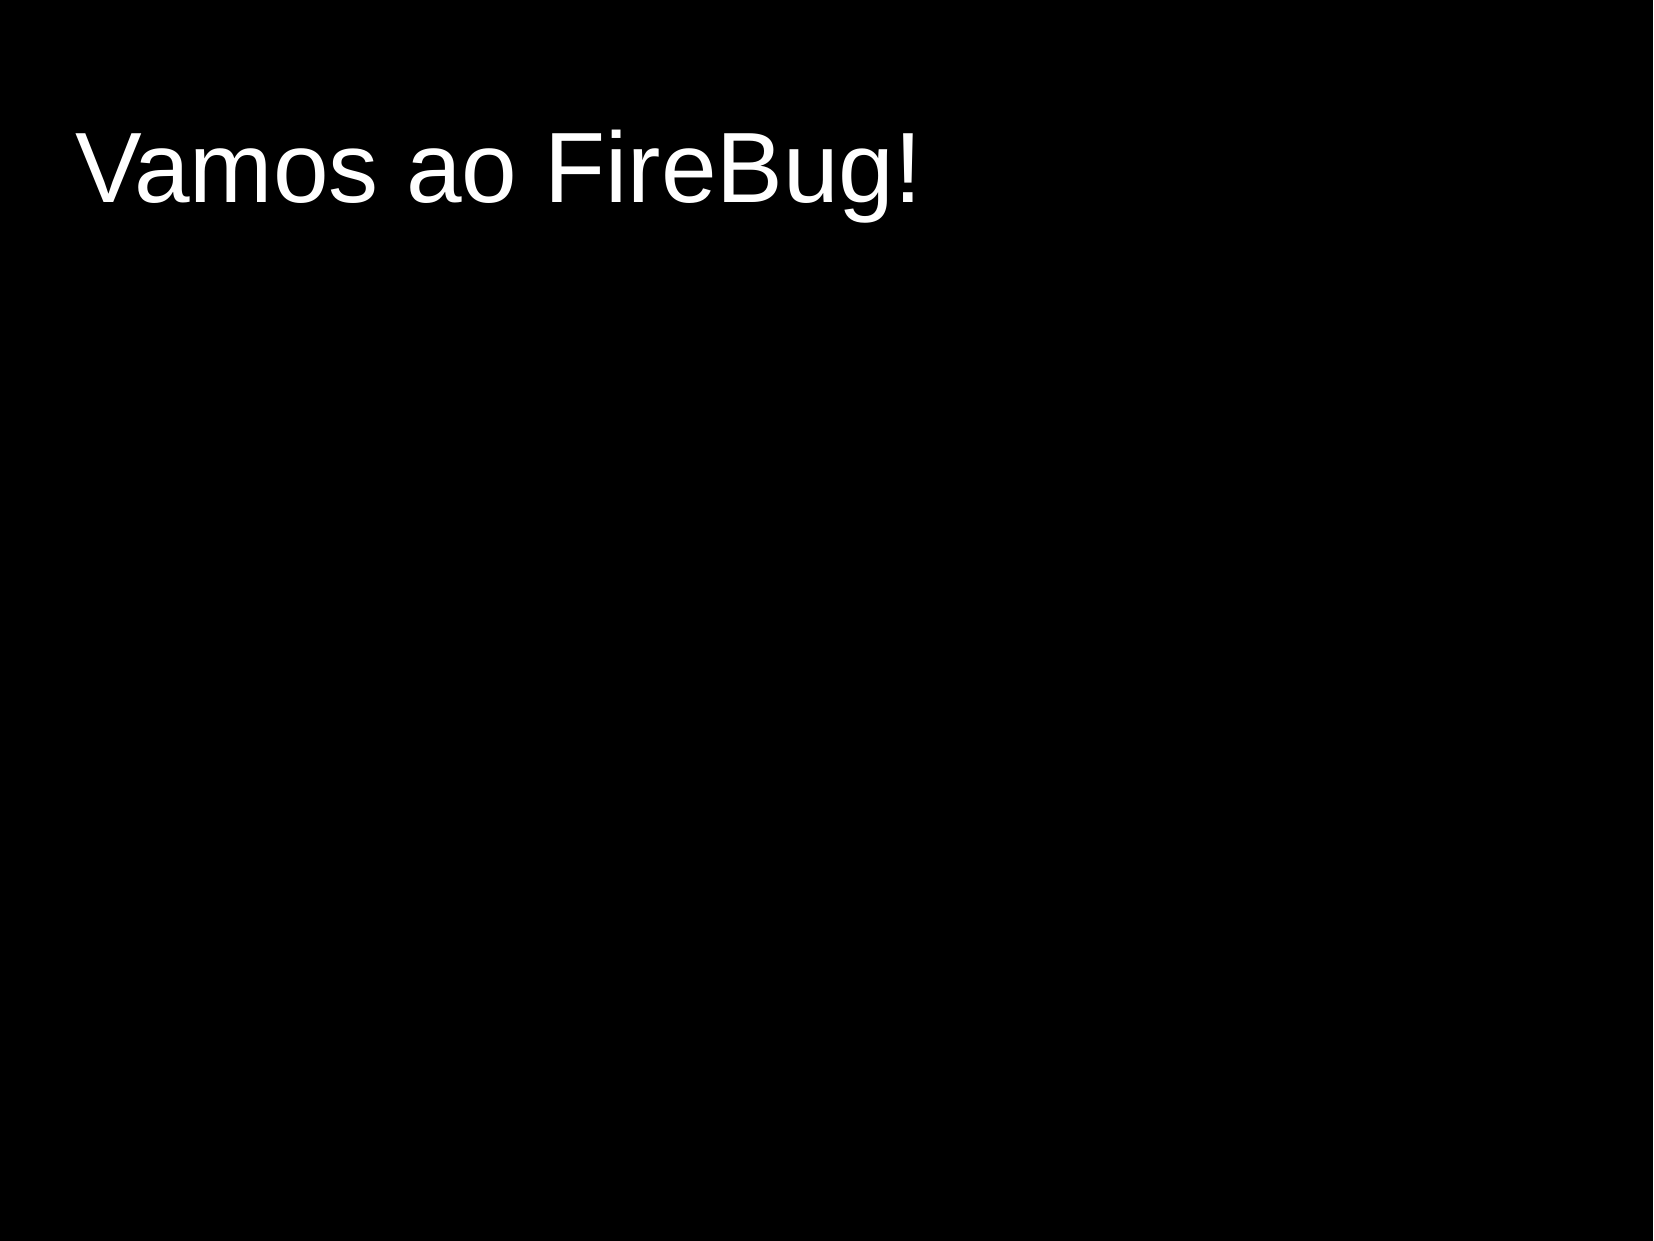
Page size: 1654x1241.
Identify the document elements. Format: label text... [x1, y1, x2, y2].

text_box Vamos ao FireBug! [60, 105, 938, 232]
